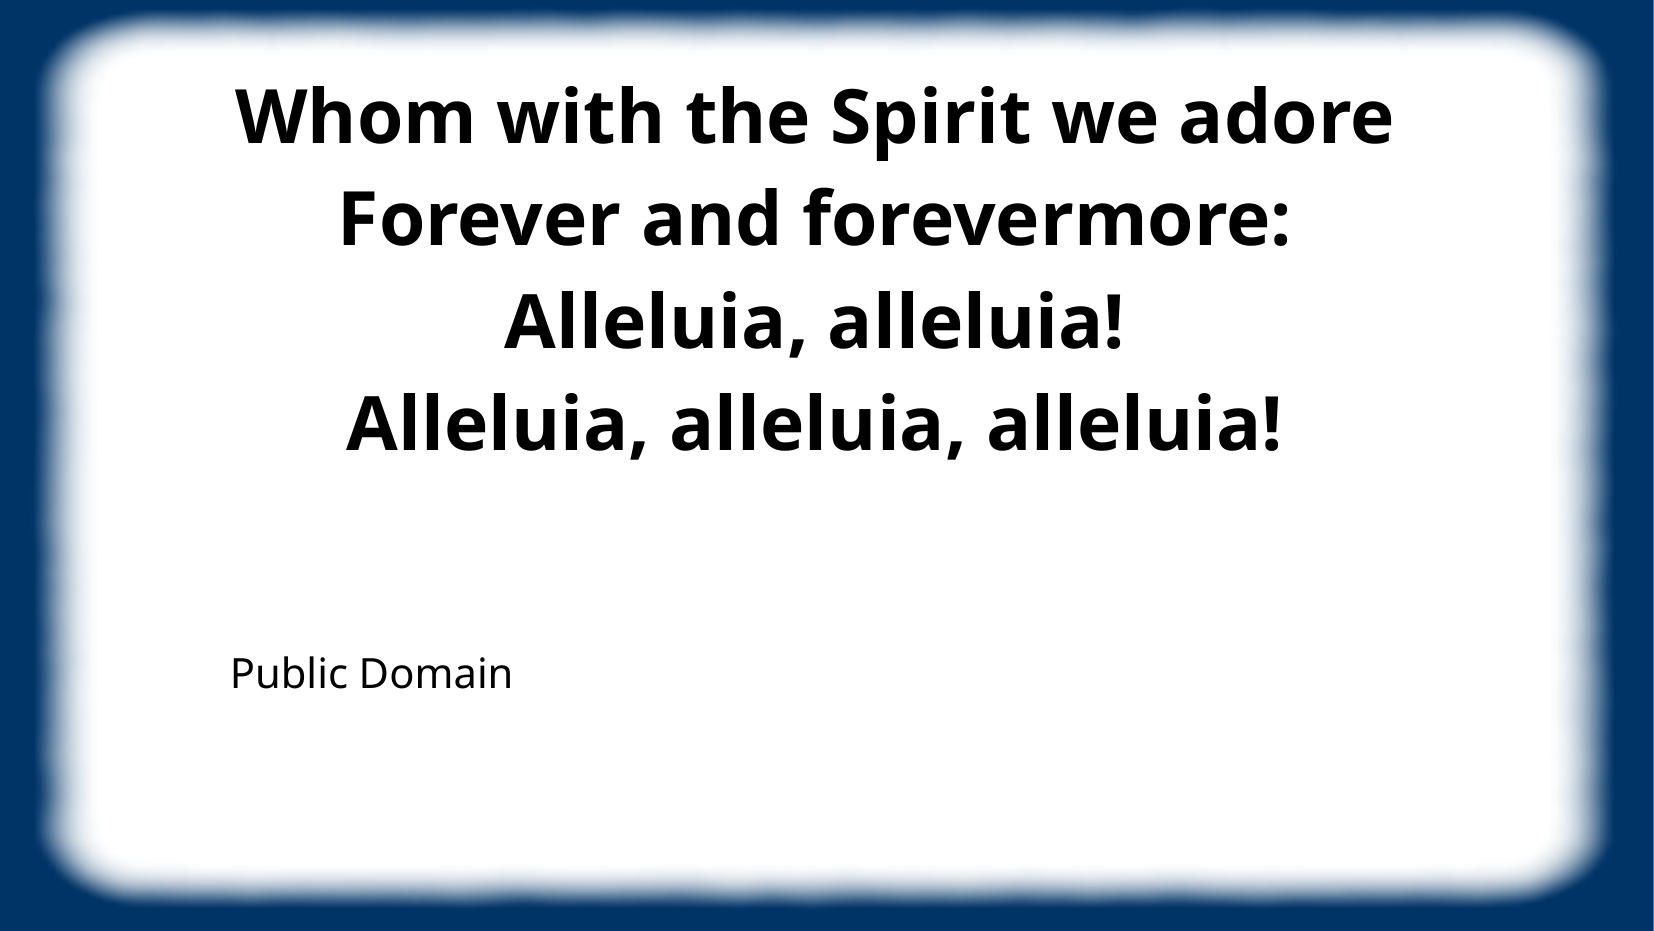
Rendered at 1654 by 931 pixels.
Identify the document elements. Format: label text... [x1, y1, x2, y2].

picture [0, 0, 1654, 931]
text_box Whom with the Spirit we adore Forever and forevermore: Alleluia, alleluia! Alleluia, alleluia, alleluia! Public Domain [85, 55, 1546, 690]
